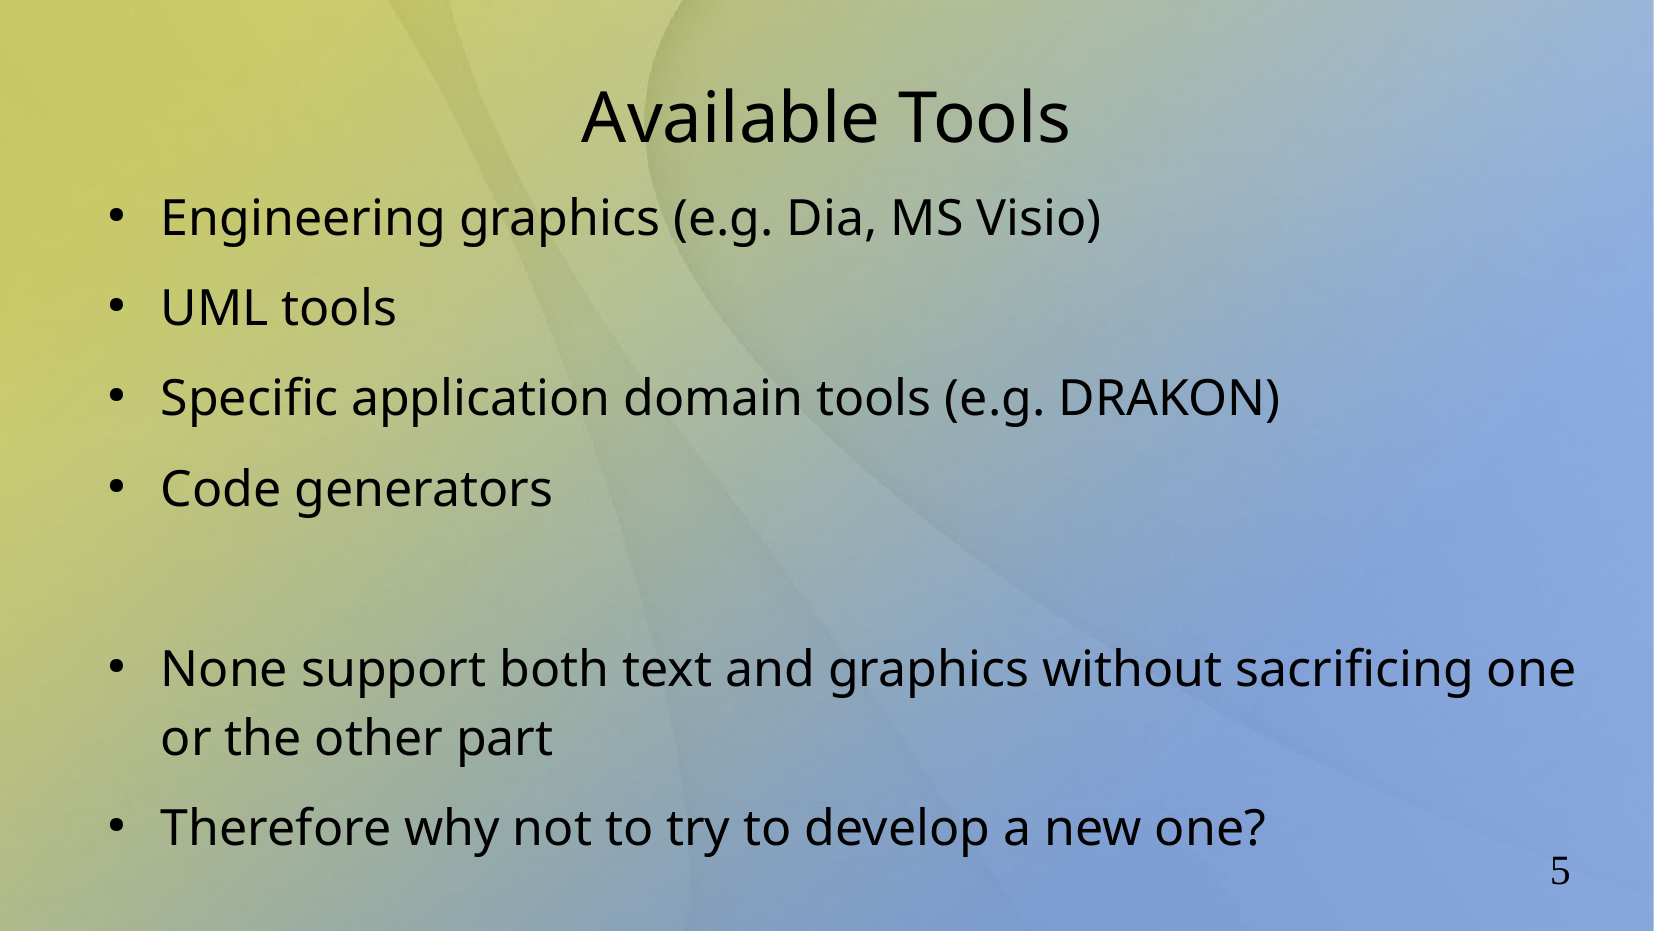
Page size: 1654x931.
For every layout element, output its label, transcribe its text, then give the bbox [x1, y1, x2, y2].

picture [0, 0, 1654, 931]
title Available Tools [82, 37, 1571, 193]
list Engineering graphics (e.g. Dia, MS Visio) UML tools Specific application domain tools (e.g. DRAKON) Code generators None support both text and graphics without sacrificing one or the other part Therefore why not to try to develop a new one? [90, 181, 1579, 802]
